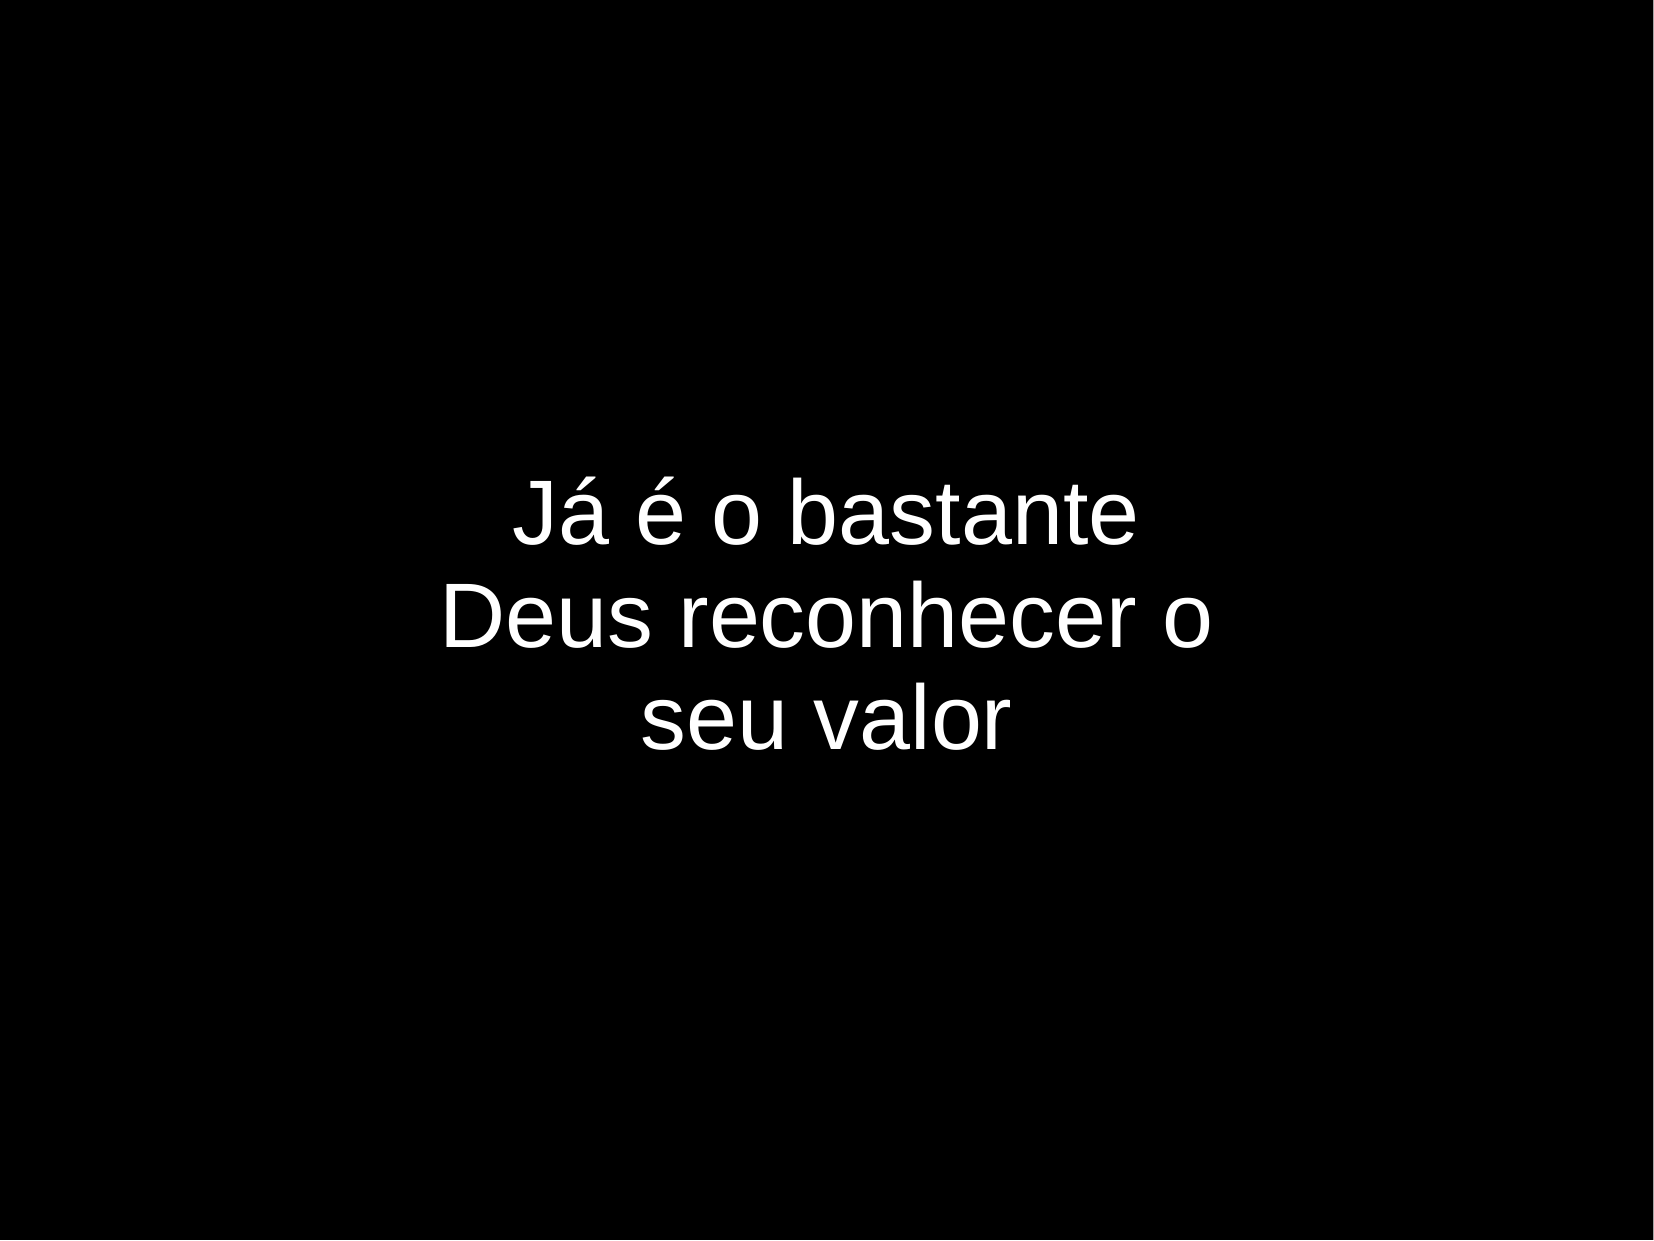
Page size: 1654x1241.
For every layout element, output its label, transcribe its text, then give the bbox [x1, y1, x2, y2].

subtitle Já é o bastante Deus reconhecer o seu valor [82, 49, 1571, 1182]
